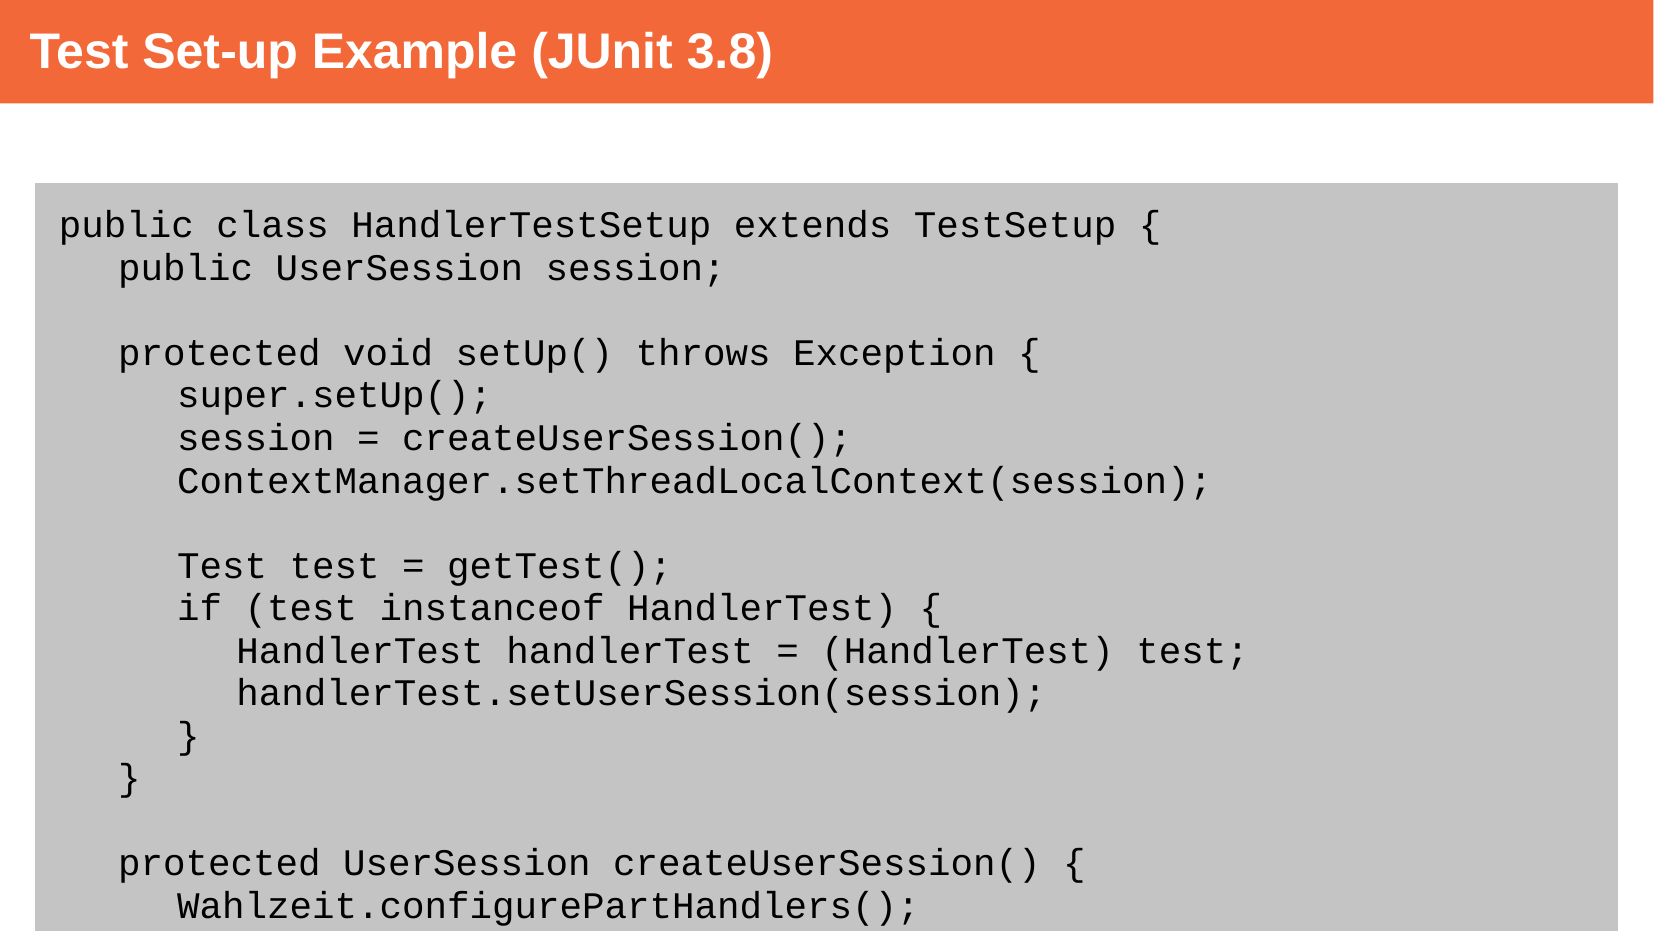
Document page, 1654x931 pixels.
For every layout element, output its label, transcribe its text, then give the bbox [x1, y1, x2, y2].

text_box public class HandlerTestSetup extends TestSetup { public UserSession session; protected void setUp() throws Exception { super.setUp(); session = createUserSession(); ContextManager.setThreadLocalContext(session); Test test = getTest(); if (test instanceof HandlerTest) { HandlerTest handlerTest = (HandlerTest) test; handlerTest.setUserSession(session); } } protected UserSession createUserSession() { Wahlzeit.configurePartHandlers(); UserSession result = new UserSession("testContext"); ... result.setConfiguration(LanguageConfigs.get(Language.ENGLISH)); return result; } } [29, 177, 1625, 931]
title Test Set-up Example (JUnit 3.8) [0, 0, 1654, 104]
